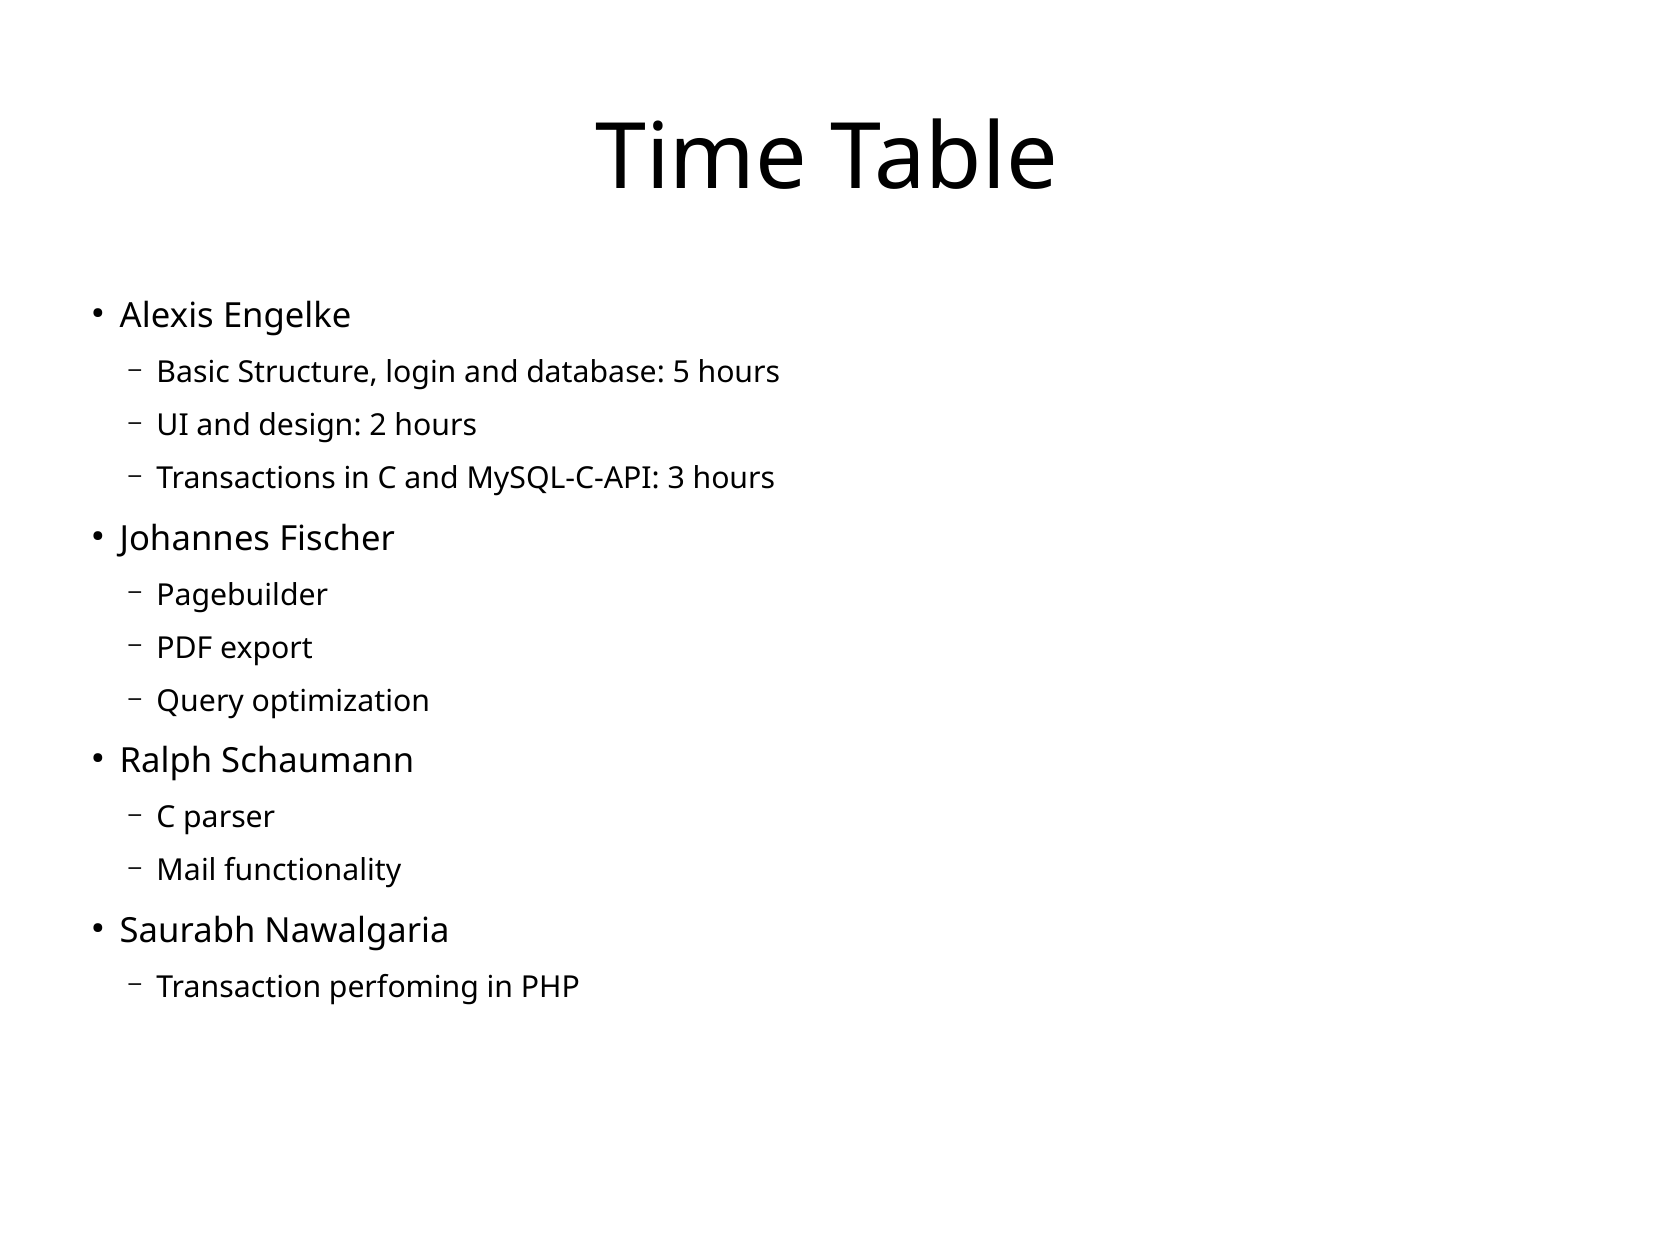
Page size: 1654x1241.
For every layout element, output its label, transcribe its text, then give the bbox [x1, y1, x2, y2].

title Time Table [82, 49, 1571, 257]
list Alexis Engelke Basic Structure, login and database: 5 hours UI and design: 2 hours Transactions in C and MySQL-C-API: 3 hours Johannes Fischer Pagebuilder PDF export Query optimization Ralph Schaumann C parser Mail functionality Saurabh Nawalgaria Transaction perfoming in PHP [82, 290, 1571, 1010]
